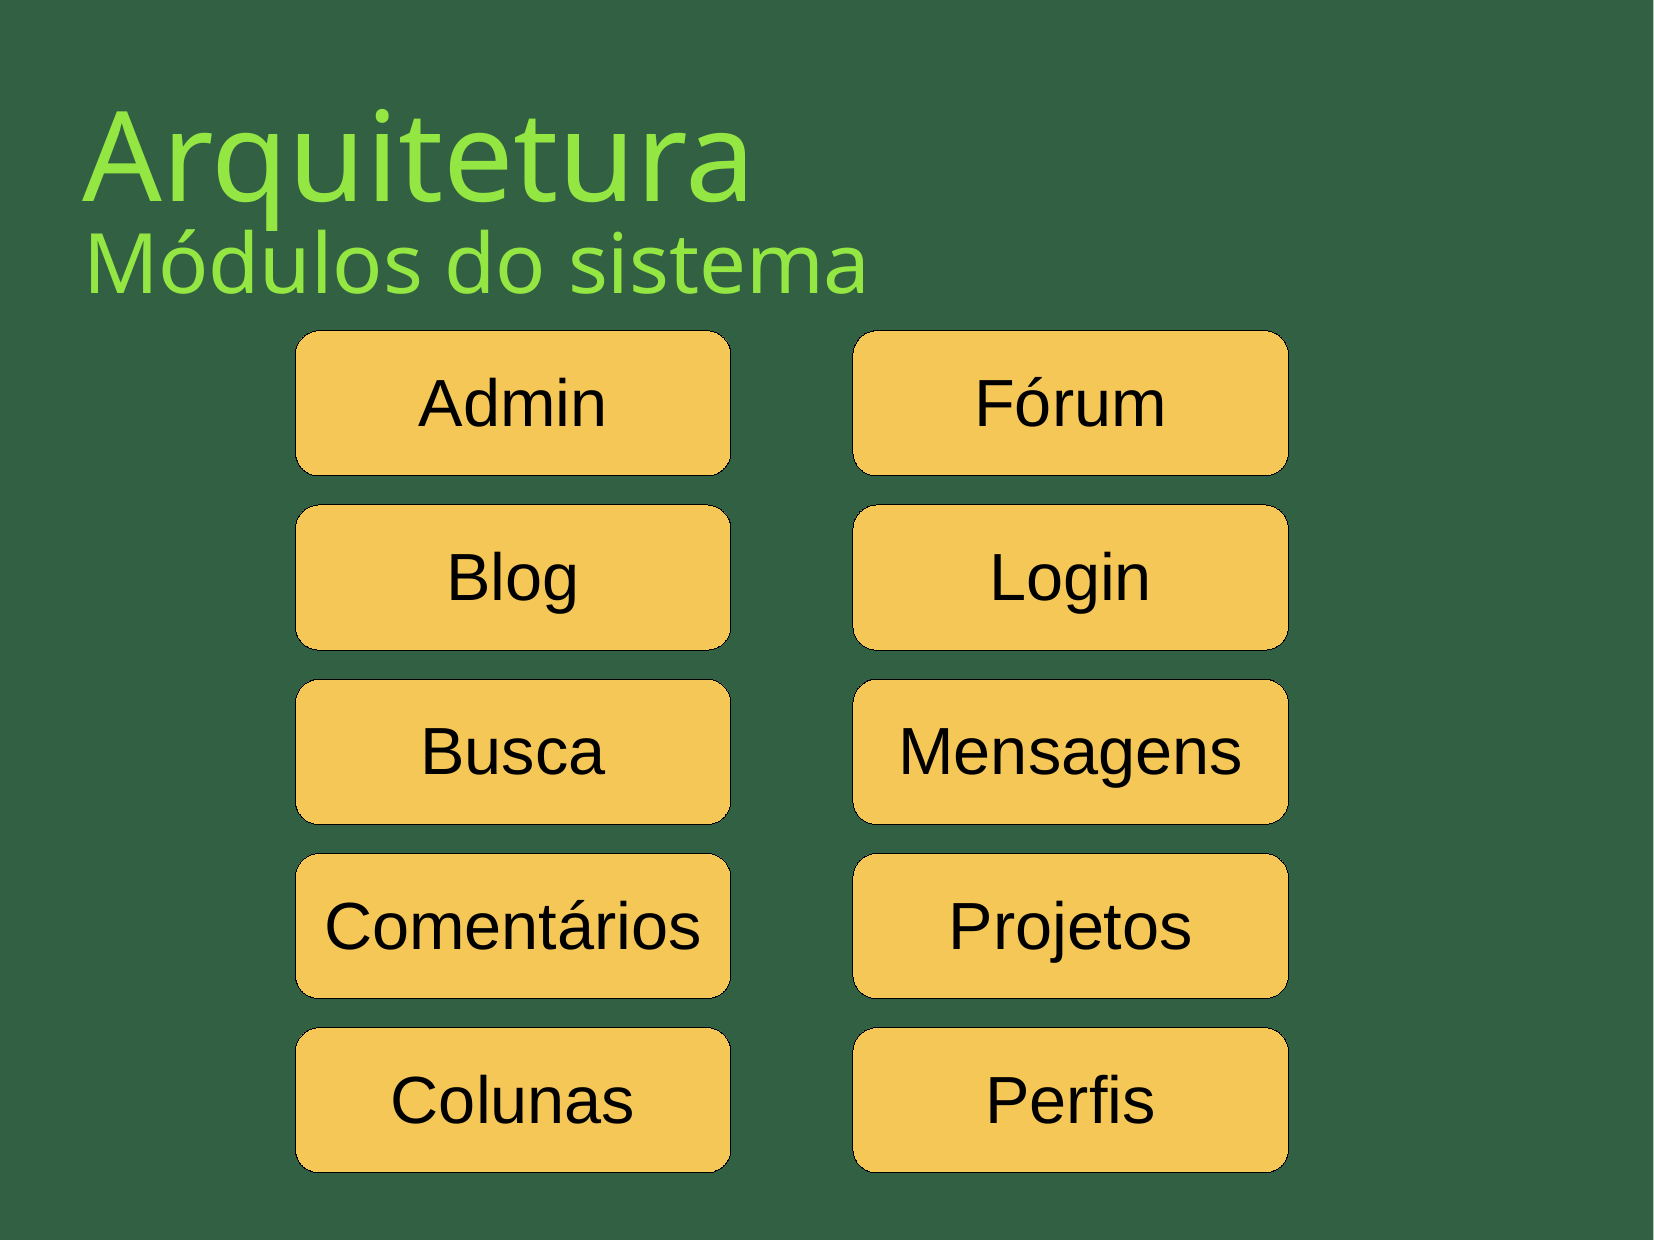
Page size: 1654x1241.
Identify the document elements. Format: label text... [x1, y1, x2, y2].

text_box Projetos [852, 853, 1289, 999]
text_box Perfis [852, 1027, 1289, 1173]
text_box Fórum [852, 340, 1289, 476]
text_box Login [852, 504, 1289, 651]
text_box Mensagens [852, 679, 1289, 825]
text_box Comentários [295, 853, 731, 999]
title Arquitetura [82, 49, 1571, 257]
text_box Colunas [295, 1027, 731, 1173]
title Módulos do sistema [83, 183, 1572, 340]
text_box Admin [295, 340, 731, 476]
text_box Busca [295, 679, 731, 825]
text_box Blog [295, 504, 731, 651]
